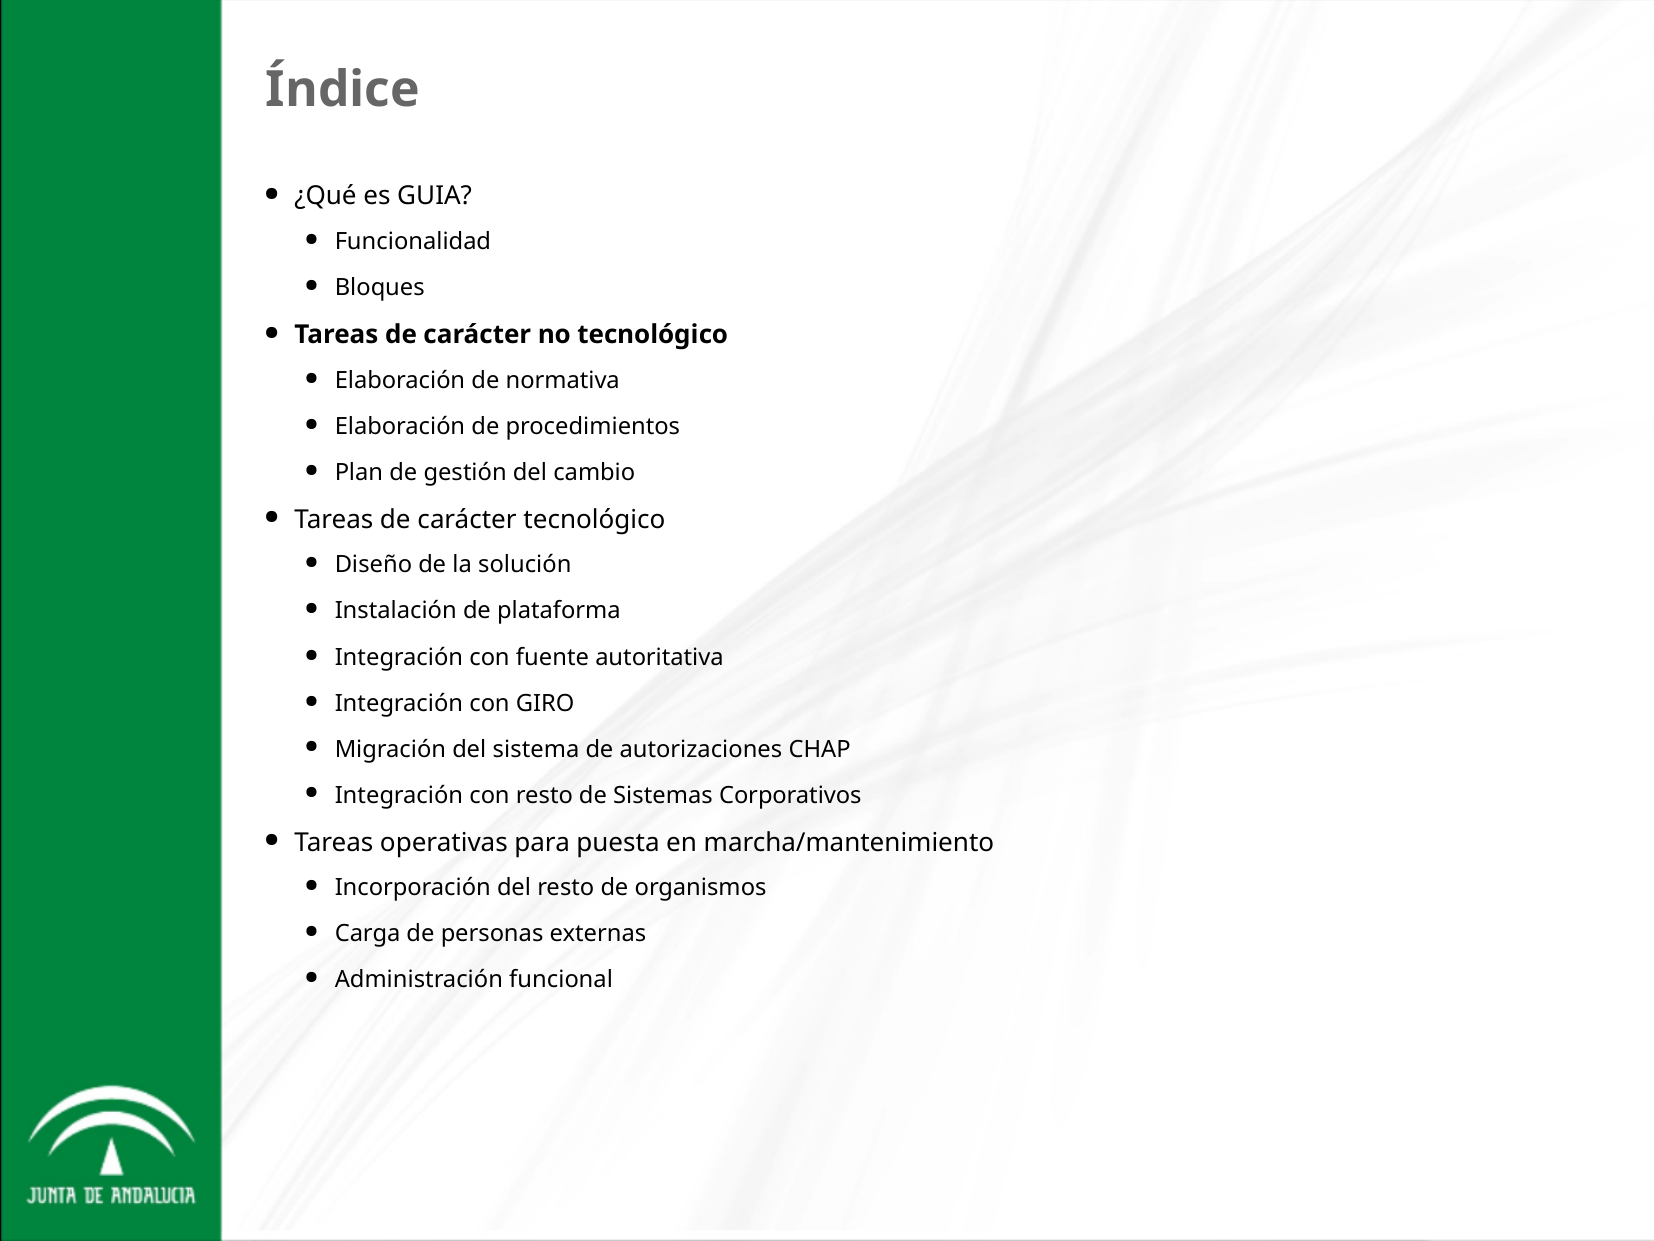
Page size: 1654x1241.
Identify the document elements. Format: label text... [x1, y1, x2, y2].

list ¿Qué es GUIA? Funcionalidad Bloques Tareas de carácter no tecnológico Elaboración de normativa Elaboración de procedimientos Plan de gestión del cambio Tareas de carácter tecnológico Diseño de la solución Instalación de plataforma Integración con fuente autoritativa Integración con GIRO Migración del sistema de autorizaciones CHAP Integración con resto de Sistemas Corporativos Tareas operativas para puesta en marcha/mantenimiento Incorporación del resto de organismos Carga de personas externas Administración funcional [253, 177, 1560, 996]
picture [0, 0, 1654, 1241]
title Índice [265, 37, 1571, 136]
